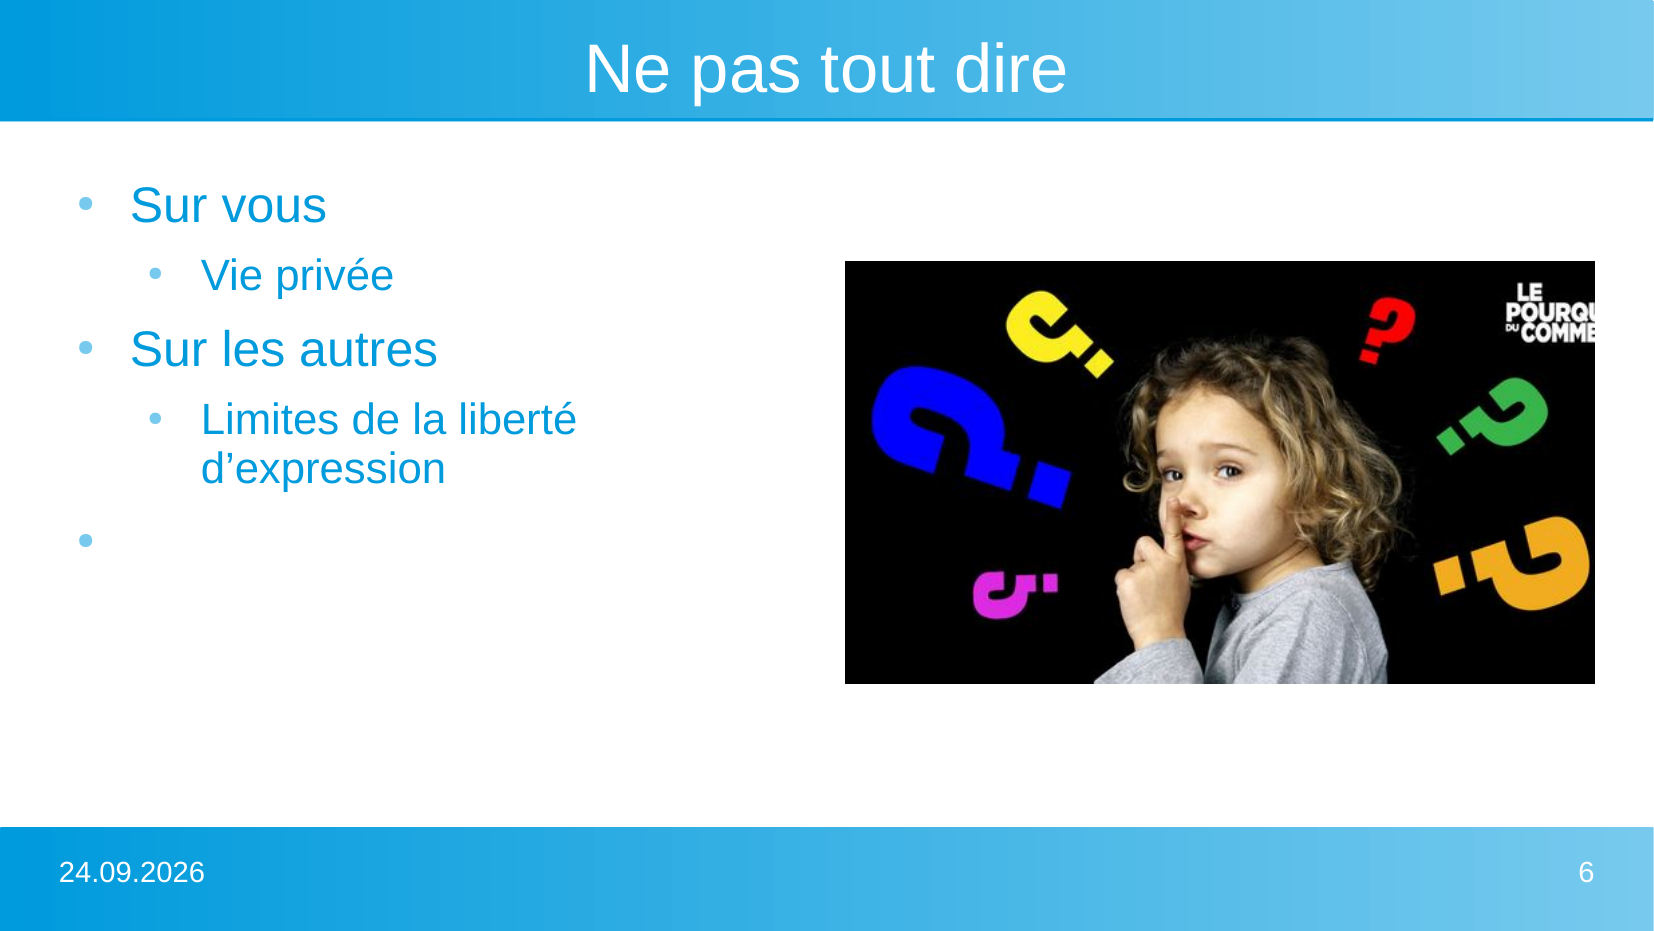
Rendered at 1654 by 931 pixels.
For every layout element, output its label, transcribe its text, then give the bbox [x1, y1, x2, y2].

title Ne pas tout dire [59, 29, 1595, 108]
picture [845, 261, 1595, 684]
list Sur vous Vie privée Sur les autres Limites de la liberté d’expression [59, 177, 809, 768]
